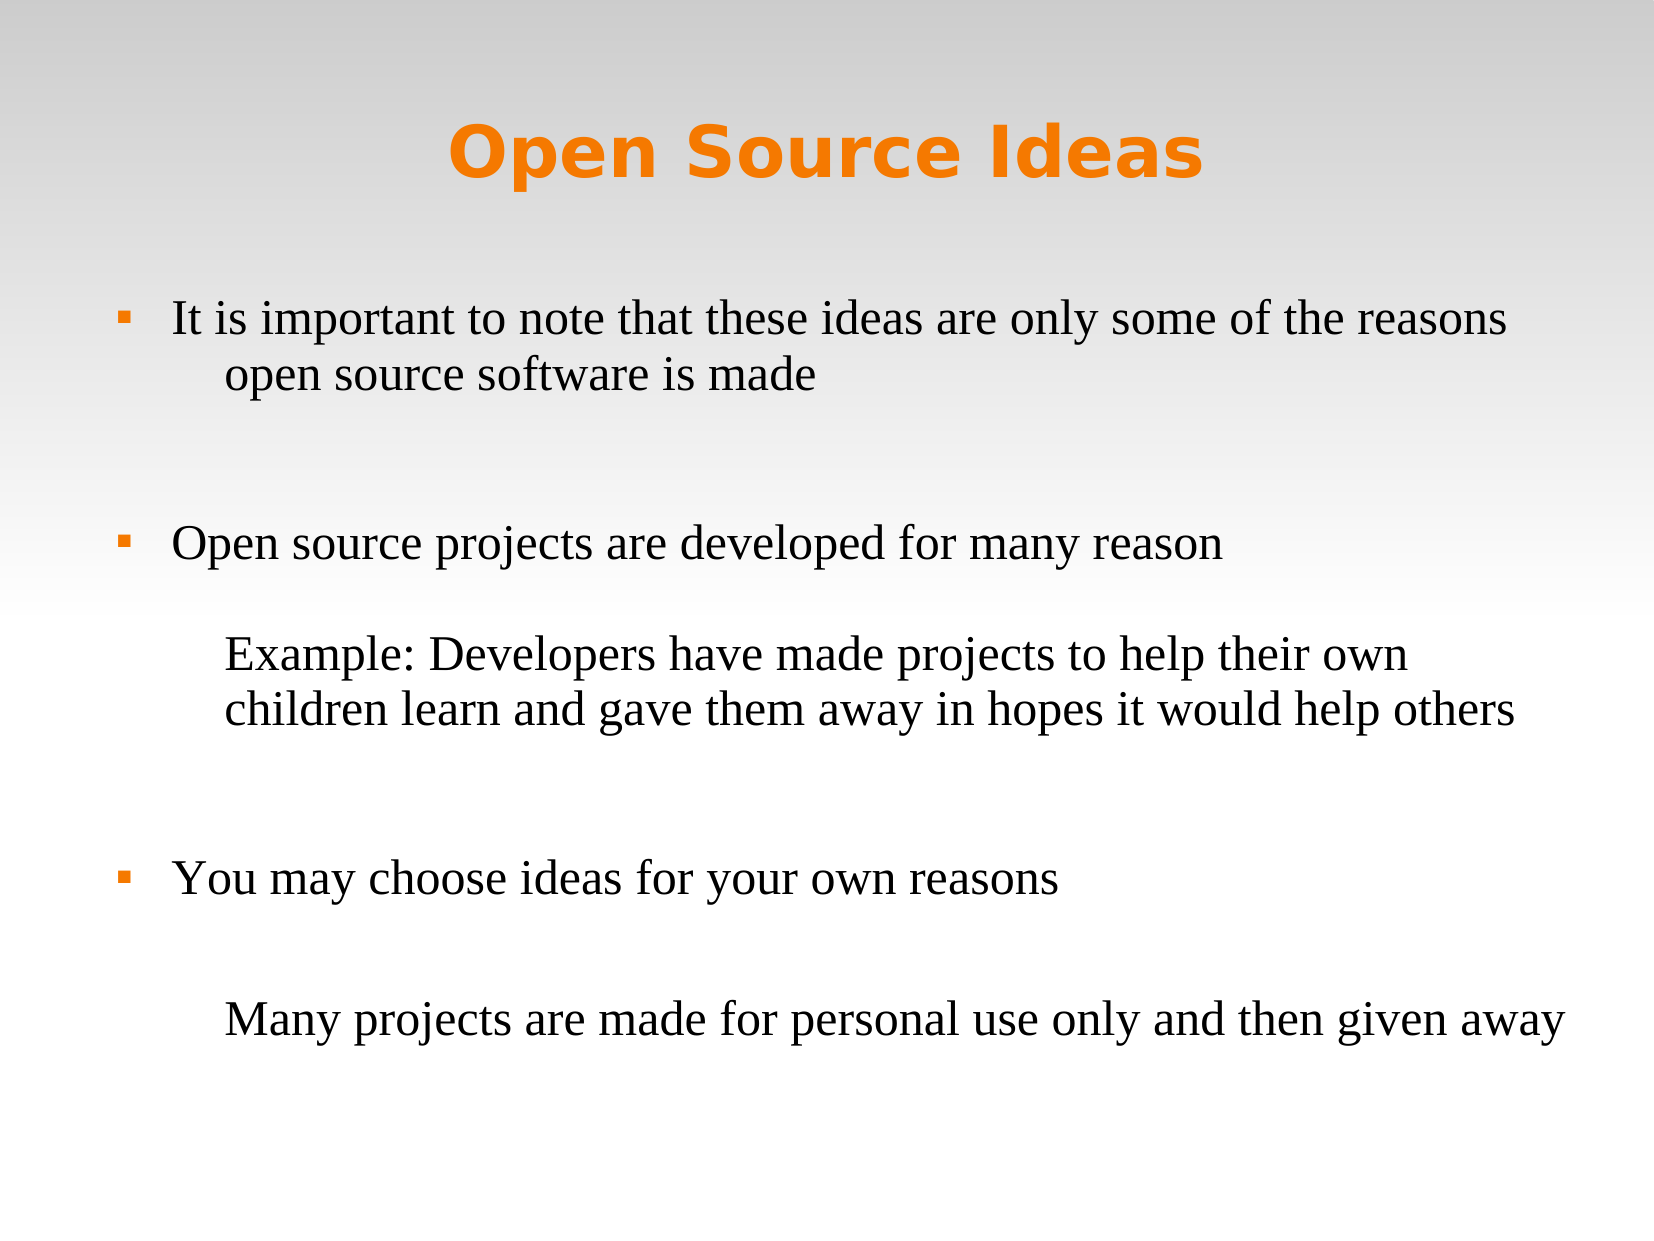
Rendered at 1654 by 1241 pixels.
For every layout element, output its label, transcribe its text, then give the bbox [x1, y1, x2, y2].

title Open Source Ideas [82, 49, 1571, 257]
list It is important to note that these ideas are only some of the reasons open source software is made Open source projects are developed for many reason Example: Developers have made projects to help their own children learn and gave them away in hopes it would help others You may choose ideas for your own reasons Many projects are made for personal use only and then given away [82, 290, 1571, 1194]
